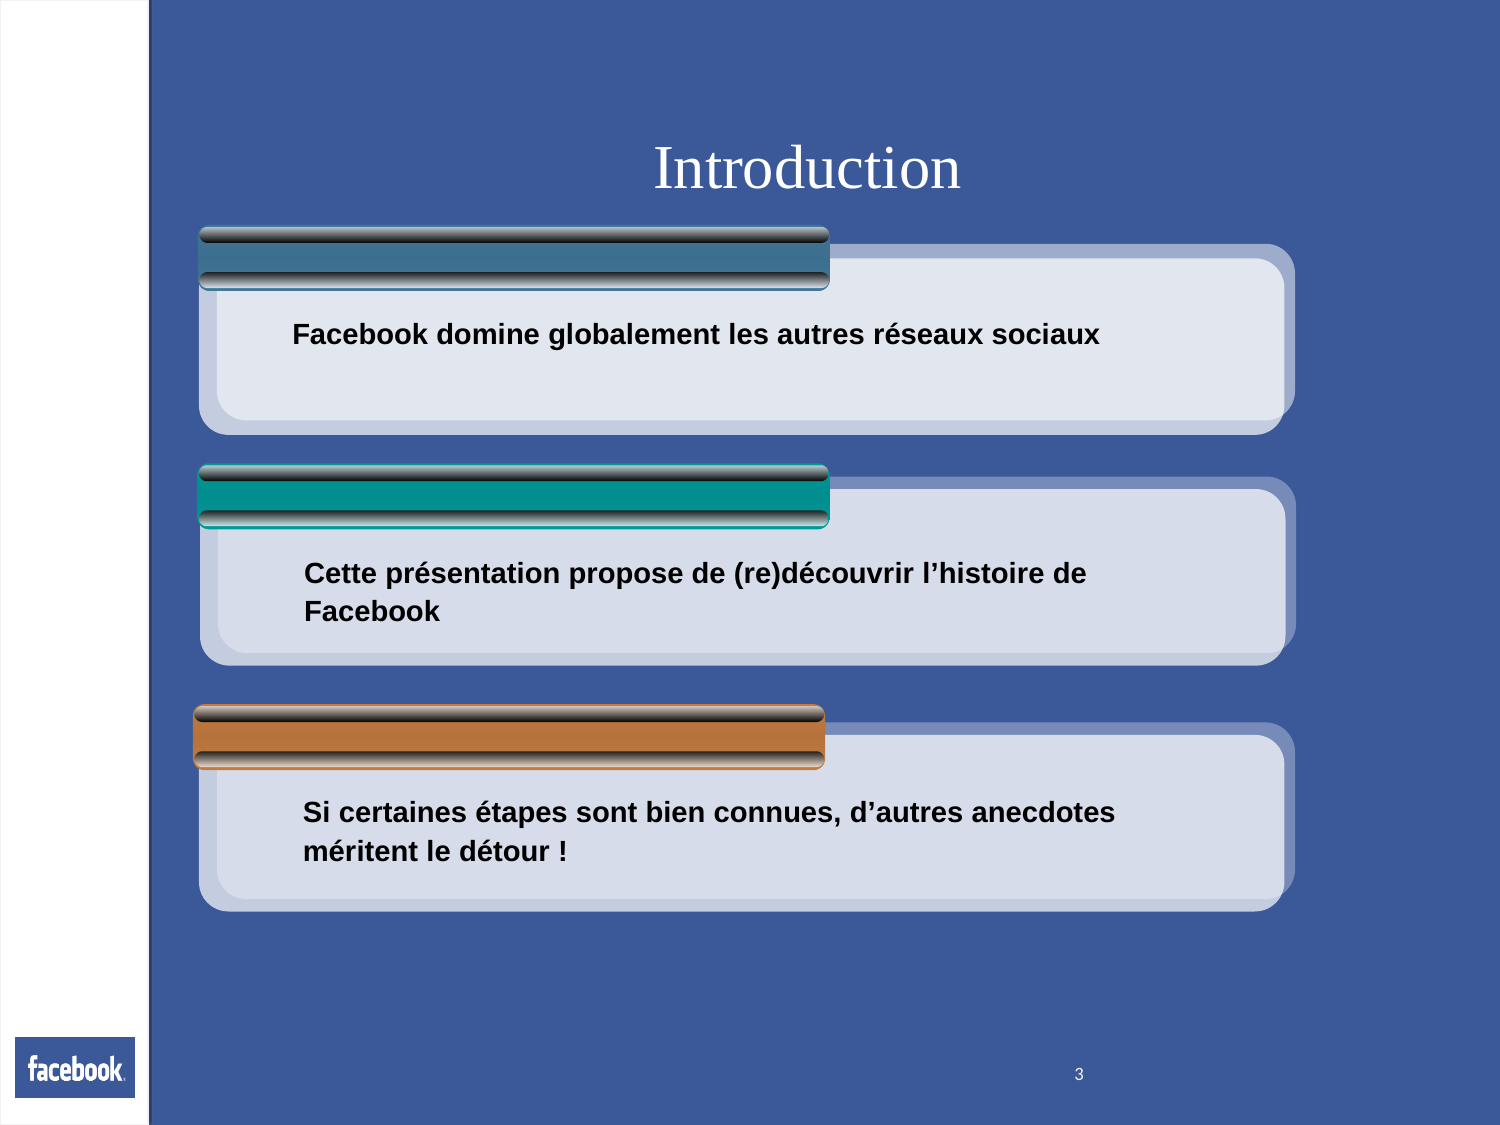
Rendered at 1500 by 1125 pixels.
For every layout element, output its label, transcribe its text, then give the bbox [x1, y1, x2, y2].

text_box [1059, 1042, 1397, 1103]
text_box Cette présentation propose de (re)découvrir l’histoire de Facebook [289, 543, 1238, 635]
text_box Facebook domine globalement les autres réseaux sociaux [277, 305, 1226, 358]
text_box [197, 463, 1297, 666]
text_box [192, 704, 1296, 912]
text_box Si certaines étapes sont bien connues, d’autres anecdotes méritent le détour ! [288, 783, 1236, 875]
title Introduction [217, 59, 1397, 278]
text_box [197, 224, 1296, 435]
